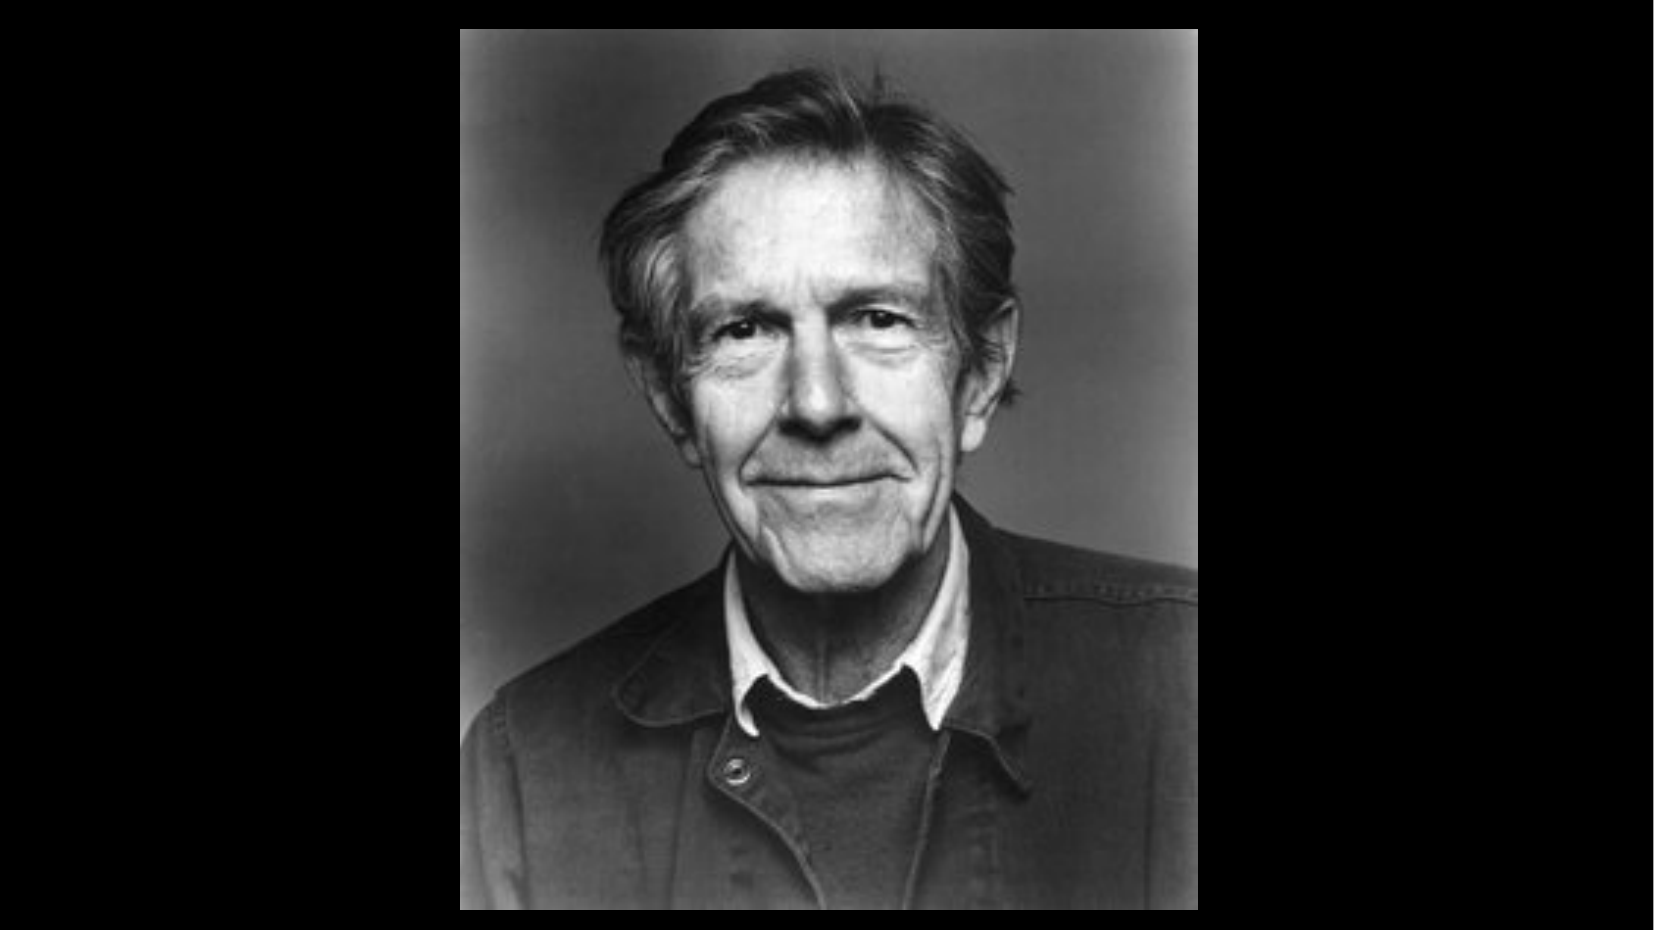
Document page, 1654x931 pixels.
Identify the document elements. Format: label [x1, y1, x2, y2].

picture [460, 29, 1198, 910]
